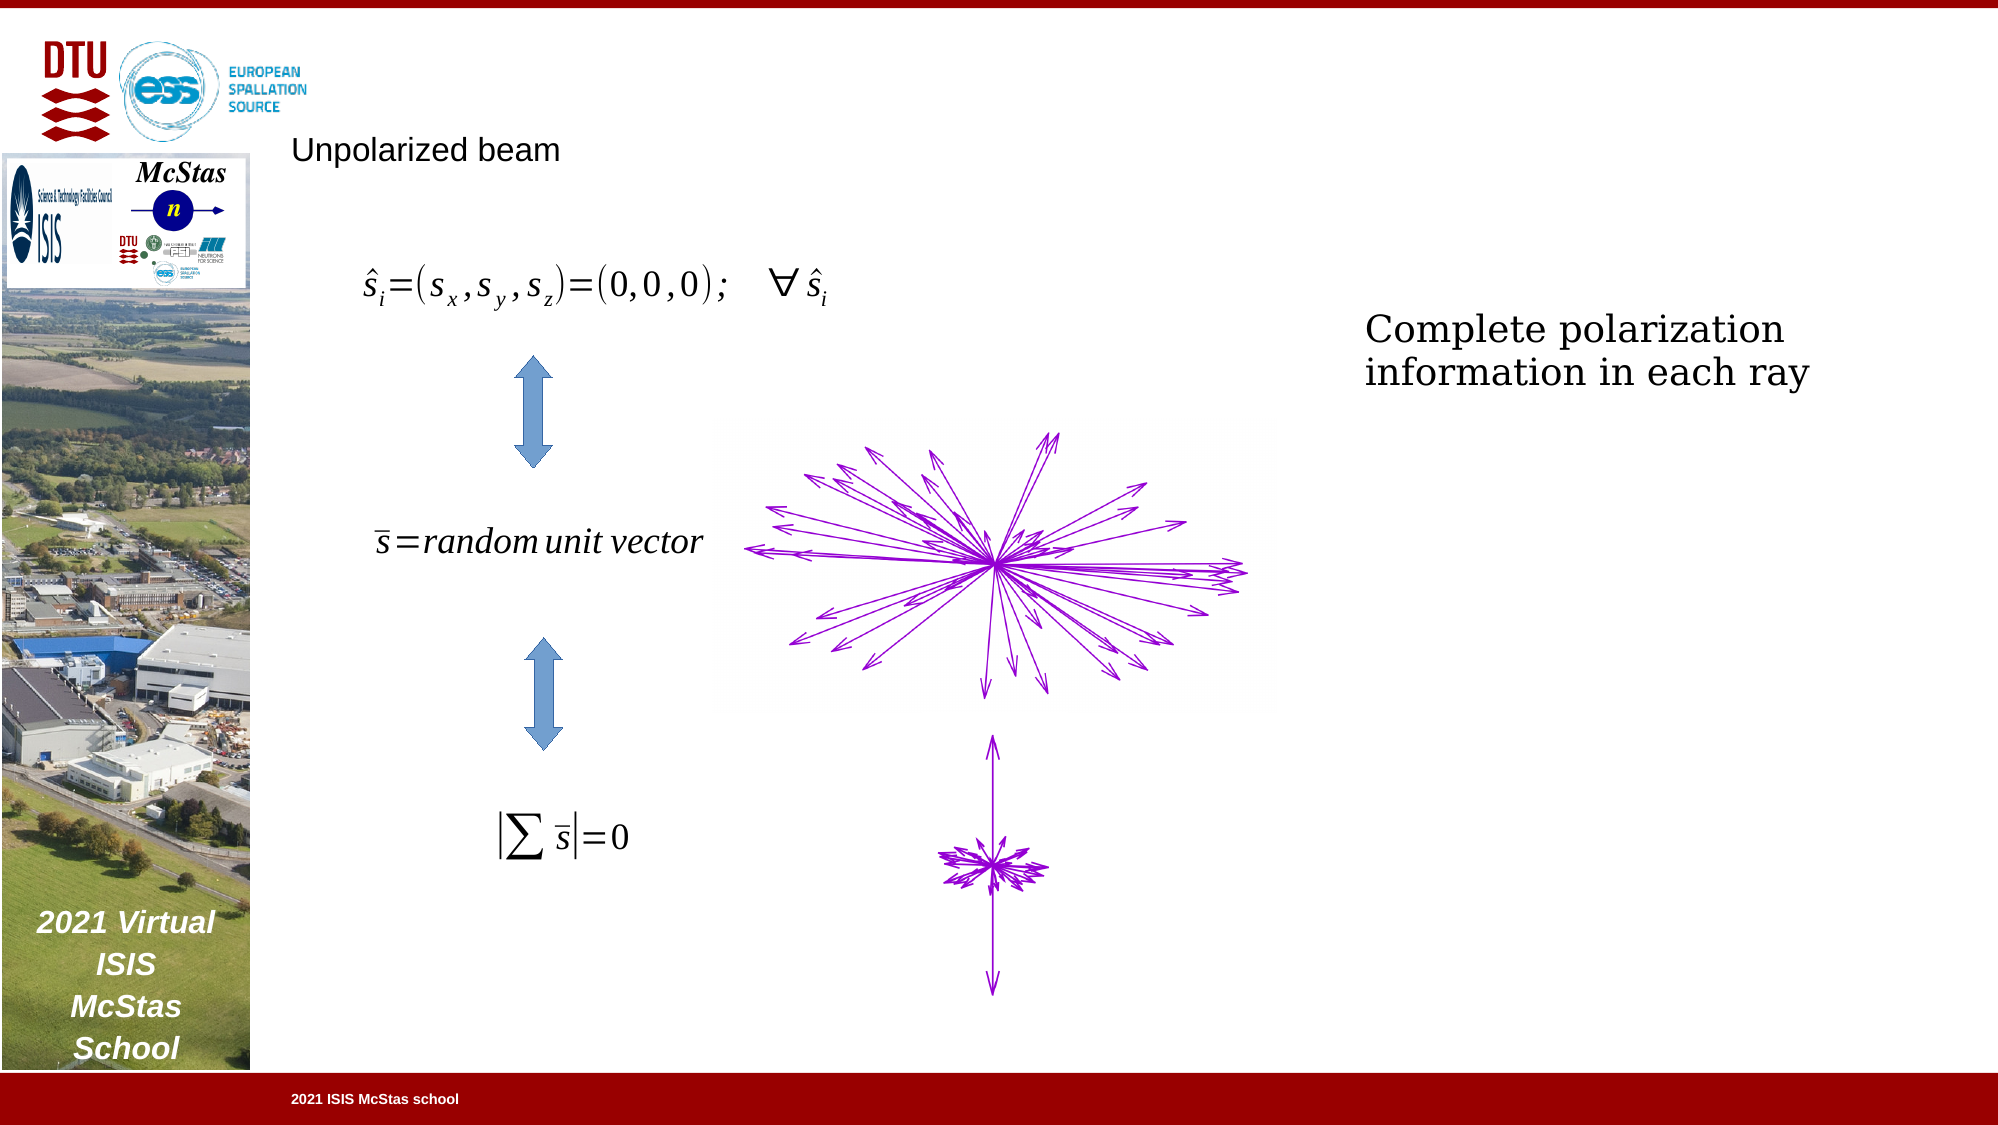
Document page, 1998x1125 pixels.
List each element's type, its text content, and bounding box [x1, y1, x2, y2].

text_box Complete polarization information in each ray [1350, 299, 1876, 402]
text_box [514, 355, 553, 468]
picture [2, 153, 250, 1070]
text_box [524, 637, 563, 751]
chart [366, 520, 712, 563]
picture [119, 41, 307, 142]
chart [487, 810, 636, 863]
picture [712, 418, 1277, 1013]
chart [355, 262, 835, 311]
title Unpolarized beam [291, 69, 1819, 230]
